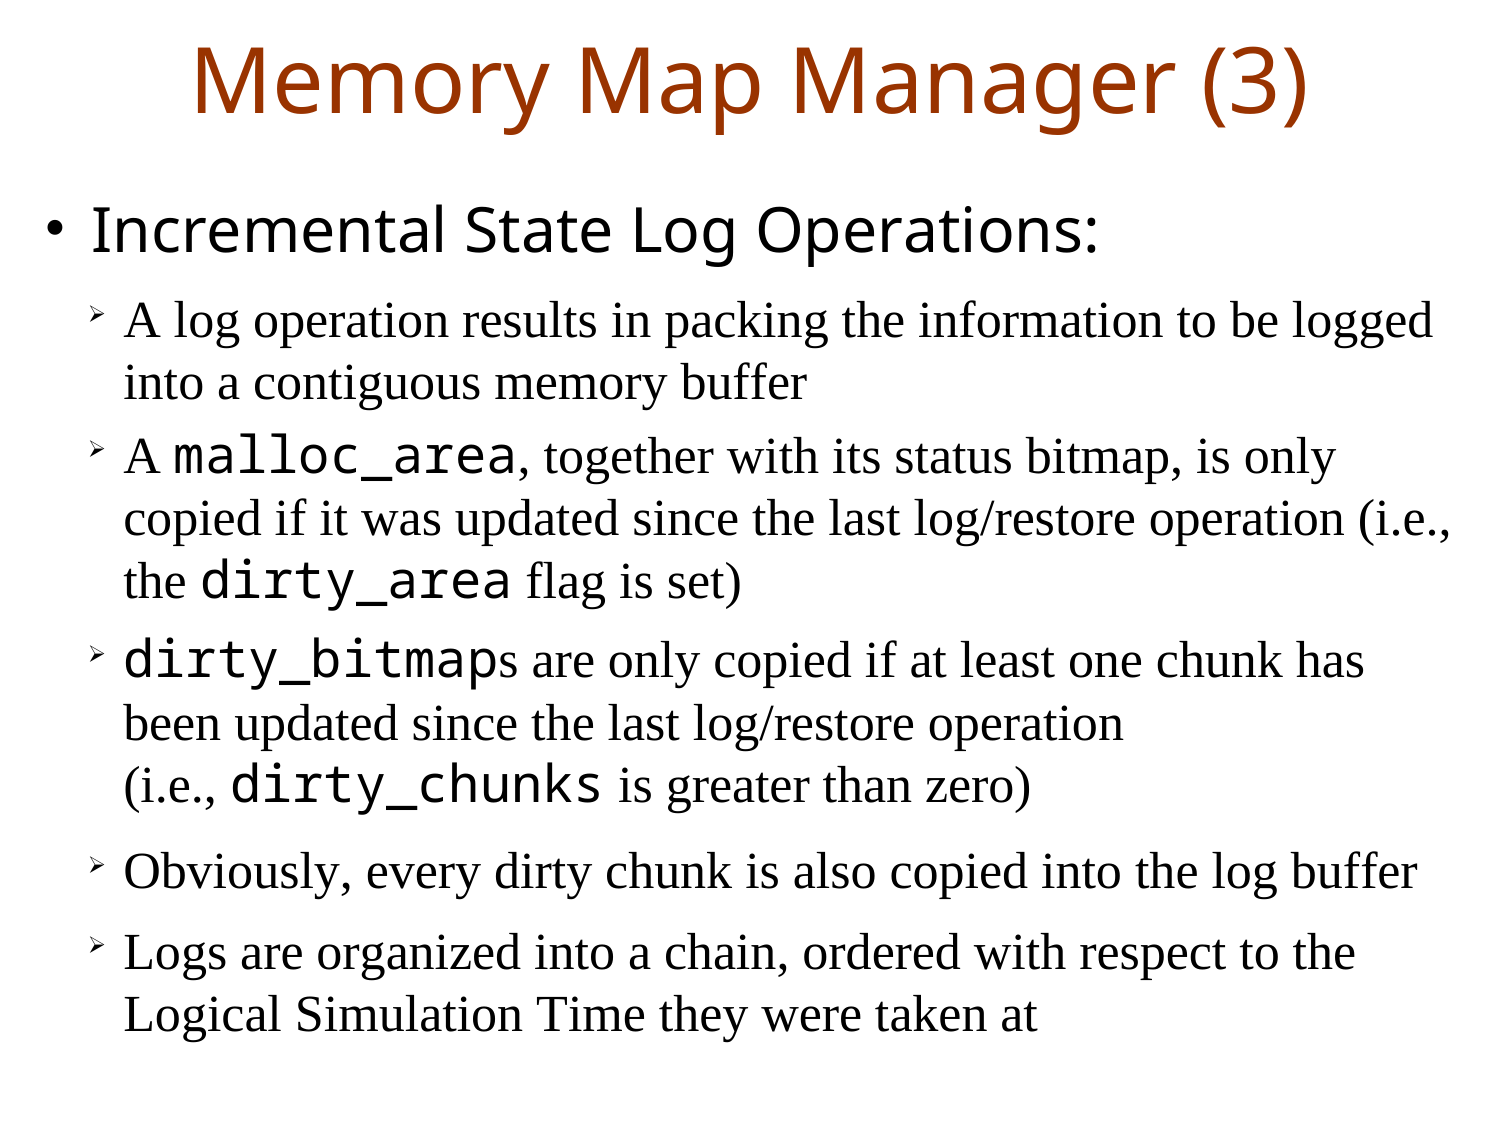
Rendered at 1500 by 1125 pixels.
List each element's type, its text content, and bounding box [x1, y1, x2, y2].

text_box dirty_bitmaps are only copied if at least one chunk has been updated since the last log/restore operation (i.e., dirty_chunks is greater than zero) [0, 618, 1477, 821]
text_box Incremental State Log Operations: [29, 183, 1477, 277]
text_box Obviously, every dirty chunk is also copied into the log buffer [0, 829, 1477, 912]
text_box A log operation results in packing the information to be logged into a contiguous memory buffer [0, 277, 1477, 413]
title Memory Map Manager (3) [112, 0, 1388, 172]
text_box Logs are organized into a chain, ordered with respect to the Logical Simulation Time they were taken at [0, 912, 1418, 1050]
text_box A malloc_area, together with its status bitmap, is only copied if it was updated since the last log/restore operation (i.e., the dirty_area flag is set) [0, 413, 1477, 617]
